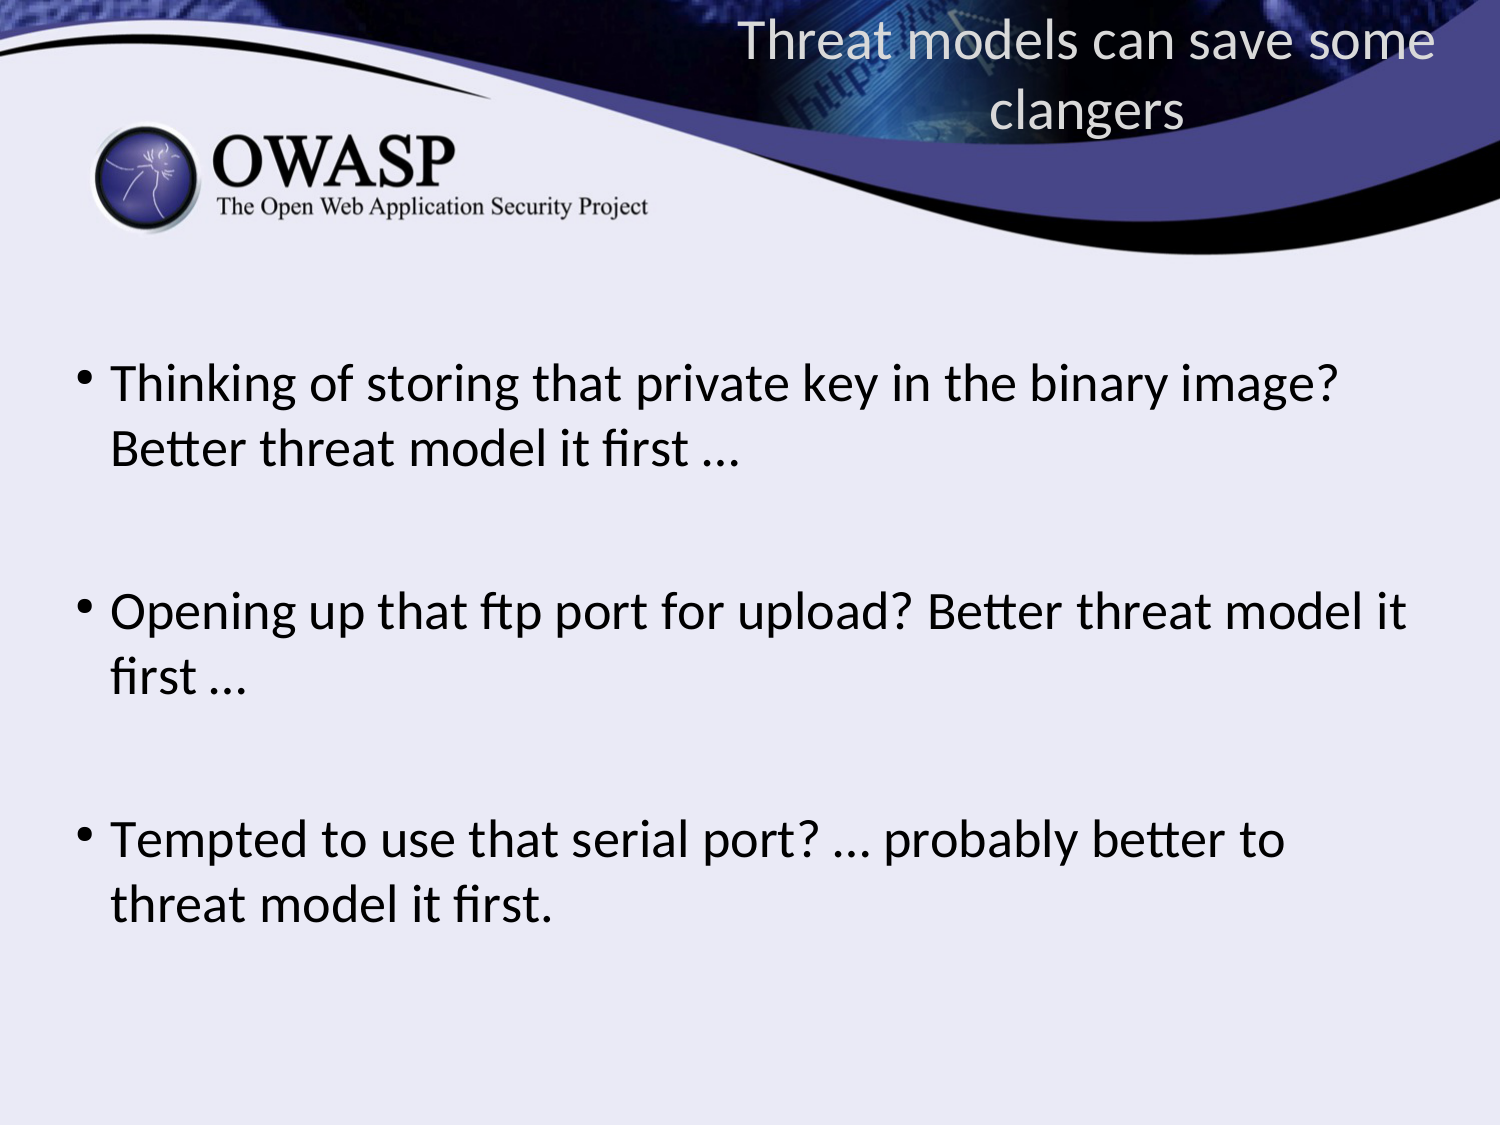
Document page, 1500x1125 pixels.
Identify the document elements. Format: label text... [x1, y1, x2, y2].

title Threat models can save some clangers [699, 0, 1476, 149]
picture [0, 0, 1500, 1125]
subtitle Thinking of storing that private key in the binary image? Better threat model it first … Opening up that ftp port for upload? Better threat model it first … Tempted to use that serial port? … probably better to threat model it first. [75, 262, 1426, 1018]
